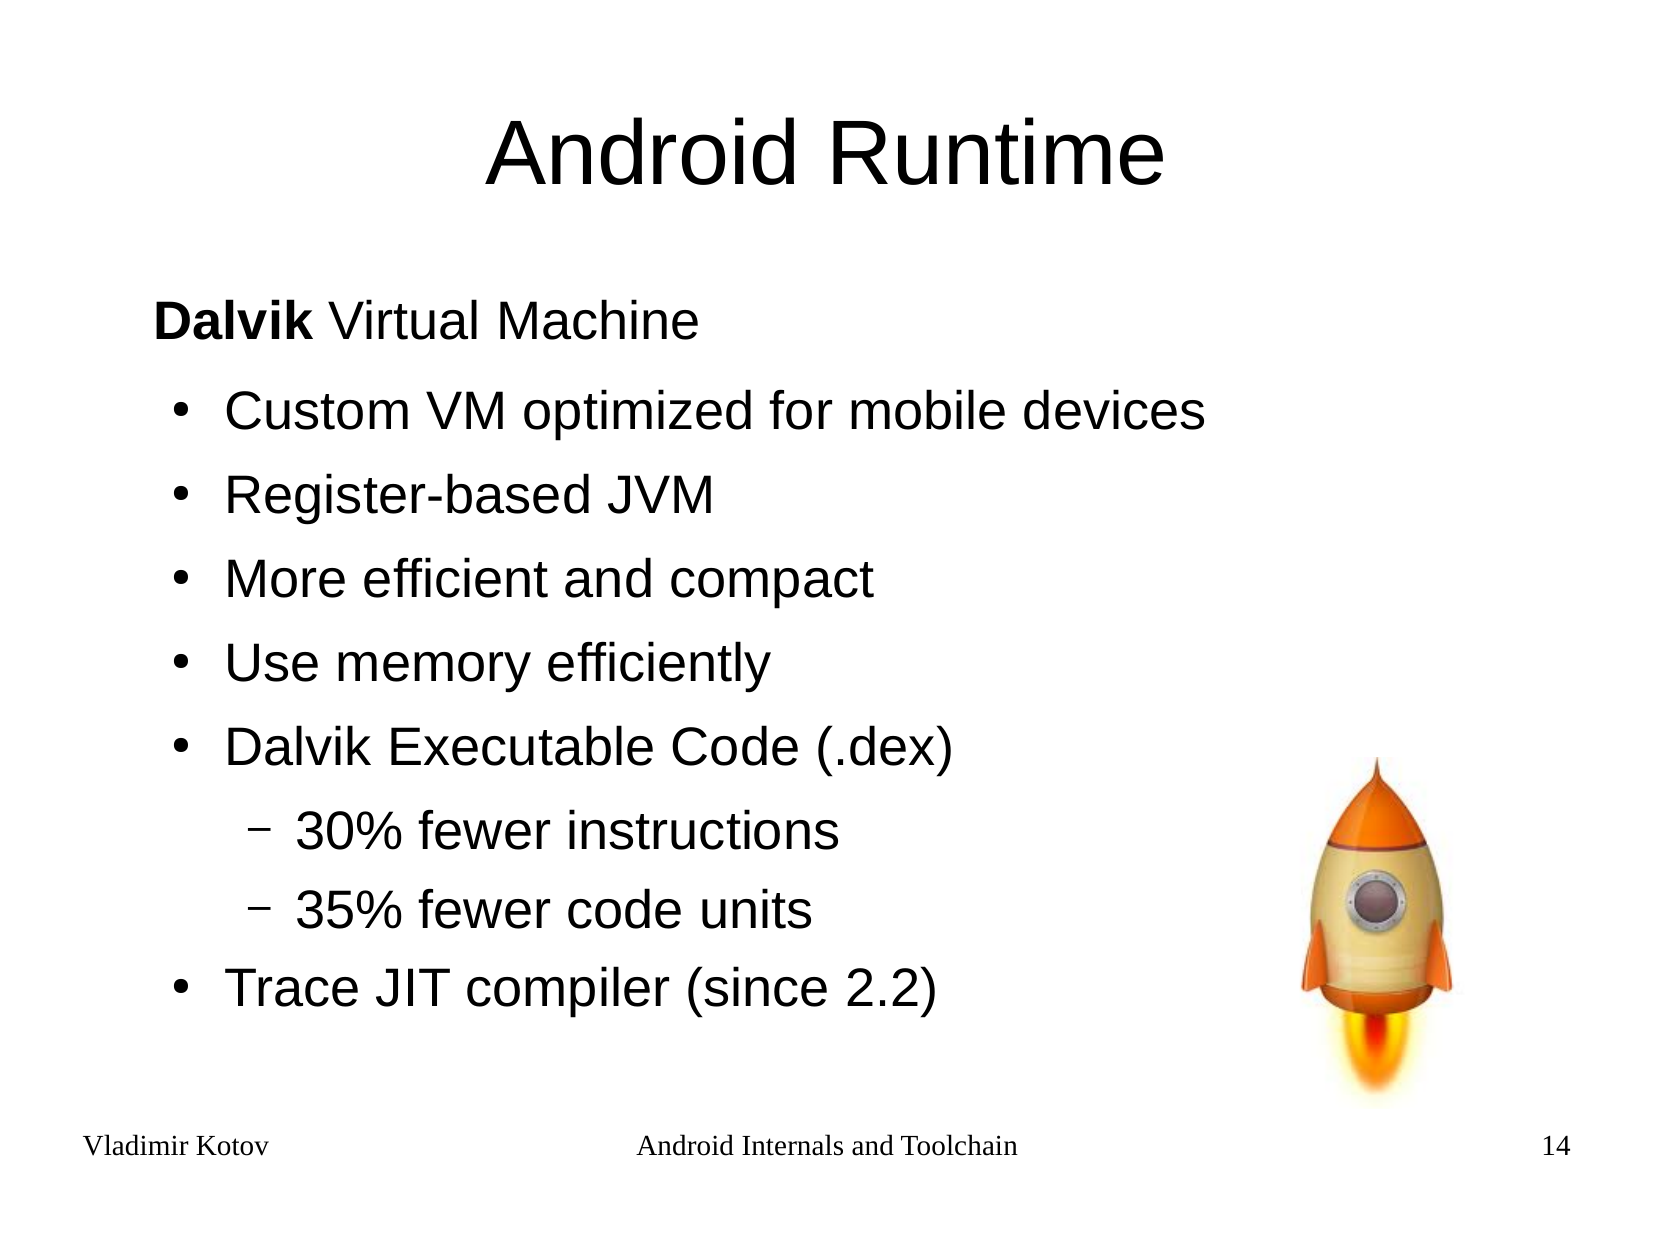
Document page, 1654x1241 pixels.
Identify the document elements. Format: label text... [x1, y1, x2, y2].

list Dalvik Virtual Machine Custom VM optimized for mobile devices Register-based JVM More efficient and compact Use memory efficiently Dalvik Executable Code (.dex) 30% fewer instructions 35% fewer code units Trace JIT compiler (since 2.2) [82, 290, 1571, 1109]
picture [1201, 757, 1554, 1109]
title Android Runtime [82, 49, 1571, 257]
